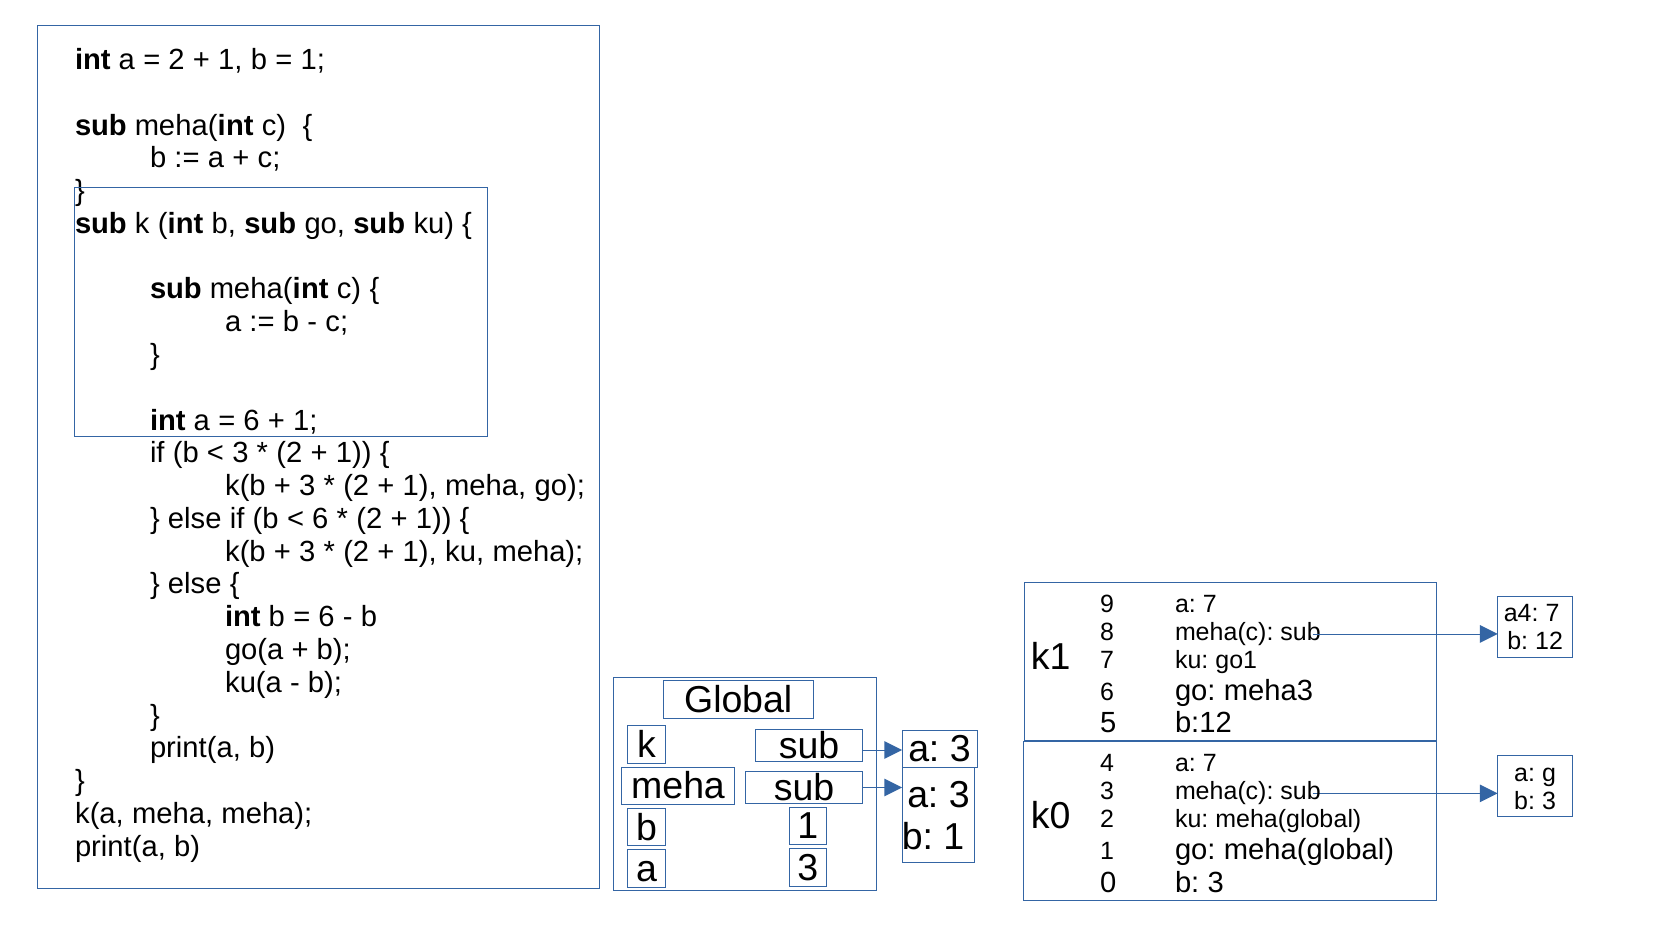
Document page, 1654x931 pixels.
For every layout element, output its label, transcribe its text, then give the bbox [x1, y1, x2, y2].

subtitle int a = 2 + 1, b = 1; sub meha(int c) { b := a + c; } sub k (int b, sub go, sub ku) { sub meha(int c) { a := b - c; } int a = 6 + 1; if (b < 3 * (2 + 1)) { k(b + 3 * (2 + 1), meha, go); } else if (b < 6 * (2 + 1)) { k(b + 3 * (2 + 1), ku, meha); } else { int b = 6 - b go(a + b); ku(a - b); } print(a, b) } k(a, meha, meha); print(a, b) [75, 43, 638, 863]
text_box k0 [1015, 787, 1085, 845]
text_box sub [755, 729, 863, 762]
text_box 4 a: 7 3 meha(c): sub 2 ku: meha(global) 1 go: meha(global) 0 b: 3 [1085, 741, 1437, 916]
text_box Global [663, 680, 814, 719]
subtitle int a = 2 + 1, b = 1; sub meha(int c) { b := a + c; } sub k (int b, sub go, sub ku) { sub meha(int c) { a := b - c; } int a = 6 + 1; if (b < 3 * (2 + 1)) { k(b + 3 * (2 + 1), meha, go); } else if (b < 6 * (2 + 1)) { k(b + 3 * (2 + 1), ku, meha); } else { int b = 6 - b go(a + b); ku(a - b); } print(a, b) } k(a, meha, meha); print(a, b) [75, 188, 487, 436]
text_box sub [745, 771, 863, 804]
text_box 3 [789, 848, 827, 887]
text_box a [627, 849, 666, 888]
text_box b [627, 808, 666, 846]
text_box 1 [789, 807, 827, 845]
text_box meha [621, 767, 735, 805]
text_box a: 3 [902, 730, 978, 768]
text_box a4: 7 b: 12 [1497, 596, 1573, 658]
text_box 9 a: 7 8 meha(c): sub 7 ku: go1 6 go: meha3 5 b:12 [1085, 582, 1409, 741]
text_box k1 [1016, 628, 1086, 685]
text_box a: 3 b: 1 [902, 767, 975, 863]
text_box a: g b: 3 [1497, 755, 1573, 817]
text_box k [627, 725, 666, 764]
